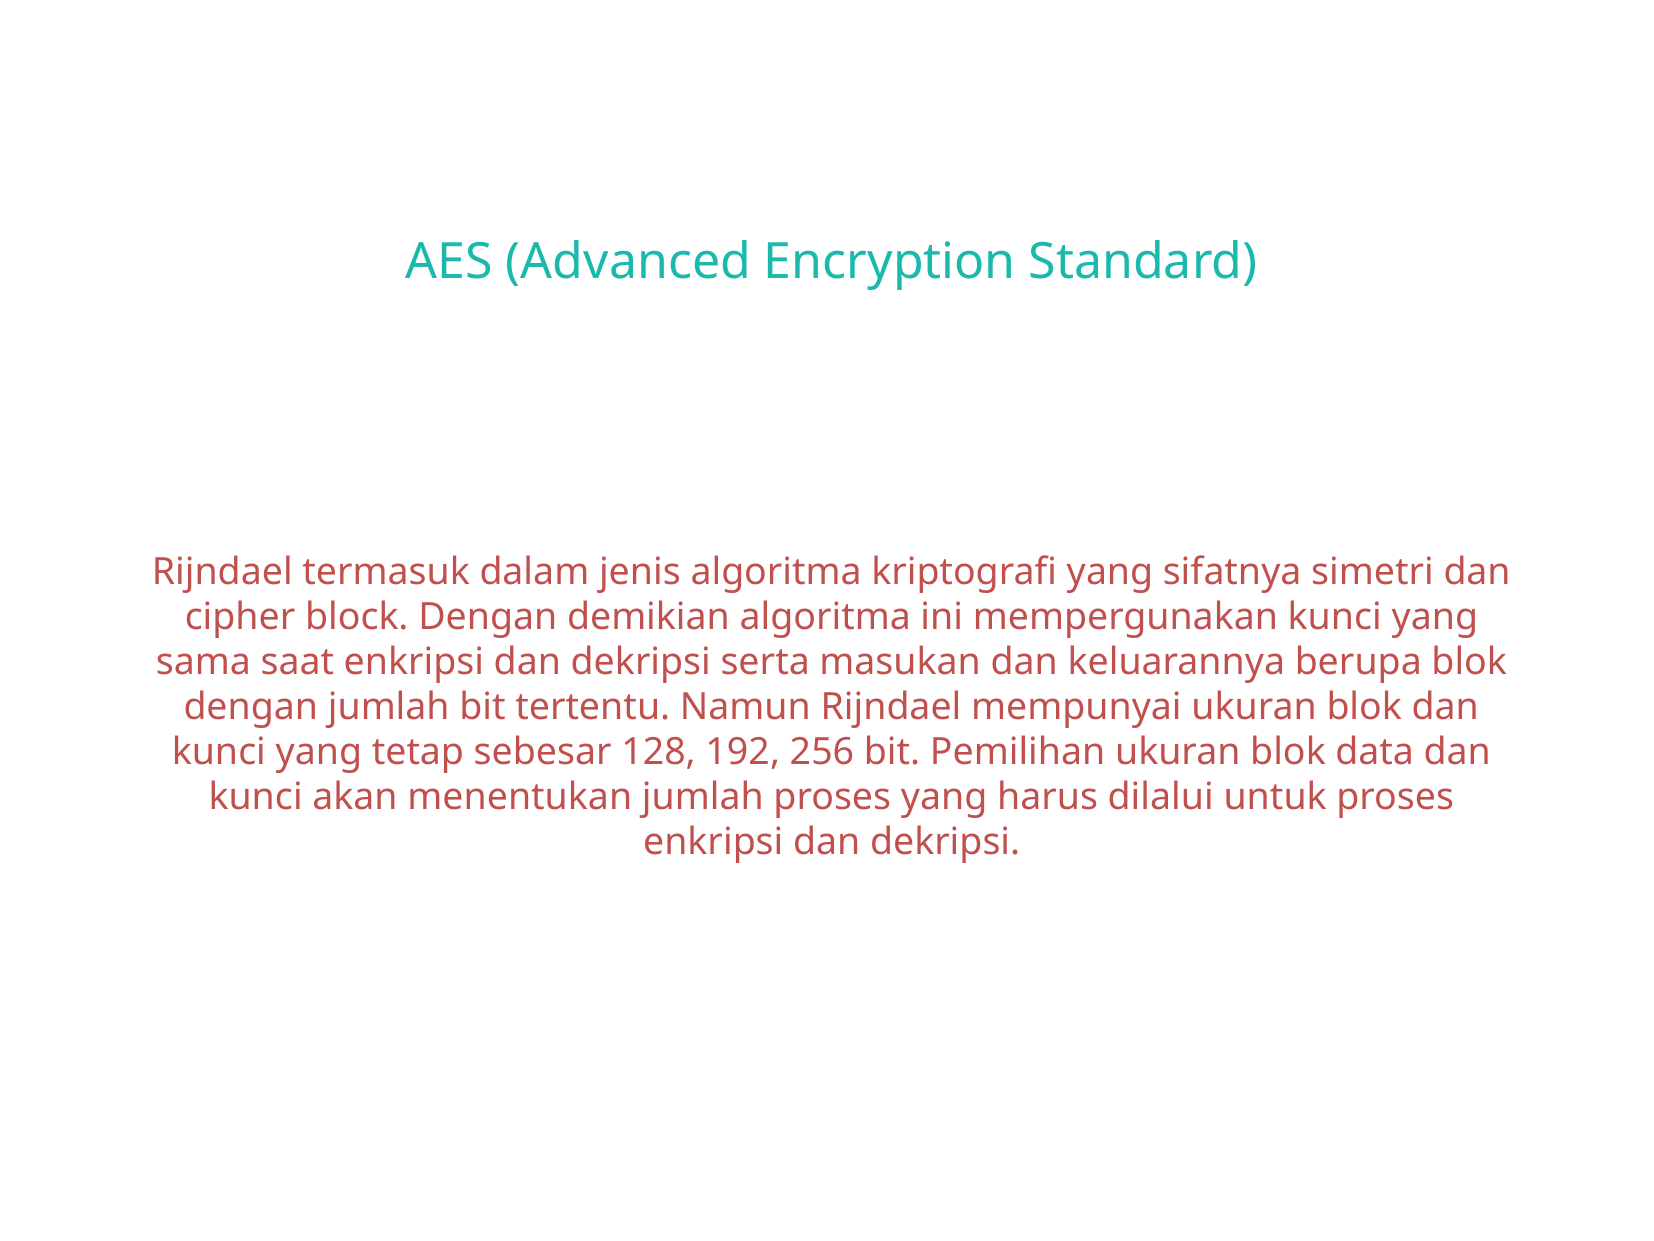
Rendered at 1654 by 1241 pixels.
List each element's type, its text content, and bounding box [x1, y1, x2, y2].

text_box Rijndael termasuk dalam jenis algoritma kriptografi yang sifatnya simetri dan cipher block. Dengan demikian algoritma ini mempergunakan kunci yang sama saat enkripsi dan dekripsi serta masukan dan keluarannya berupa blok dengan jumlah bit tertentu. Namun Rijndael mempunyai ukuran blok dan kunci yang tetap sebesar 128, 192, 256 bit. Pemilihan ukuran blok data dan kunci akan menentukan jumlah proses yang harus dilalui untuk proses enkripsi dan dekripsi. [129, 471, 1535, 938]
title AES (Advanced Encryption Standard) [129, 125, 1535, 391]
